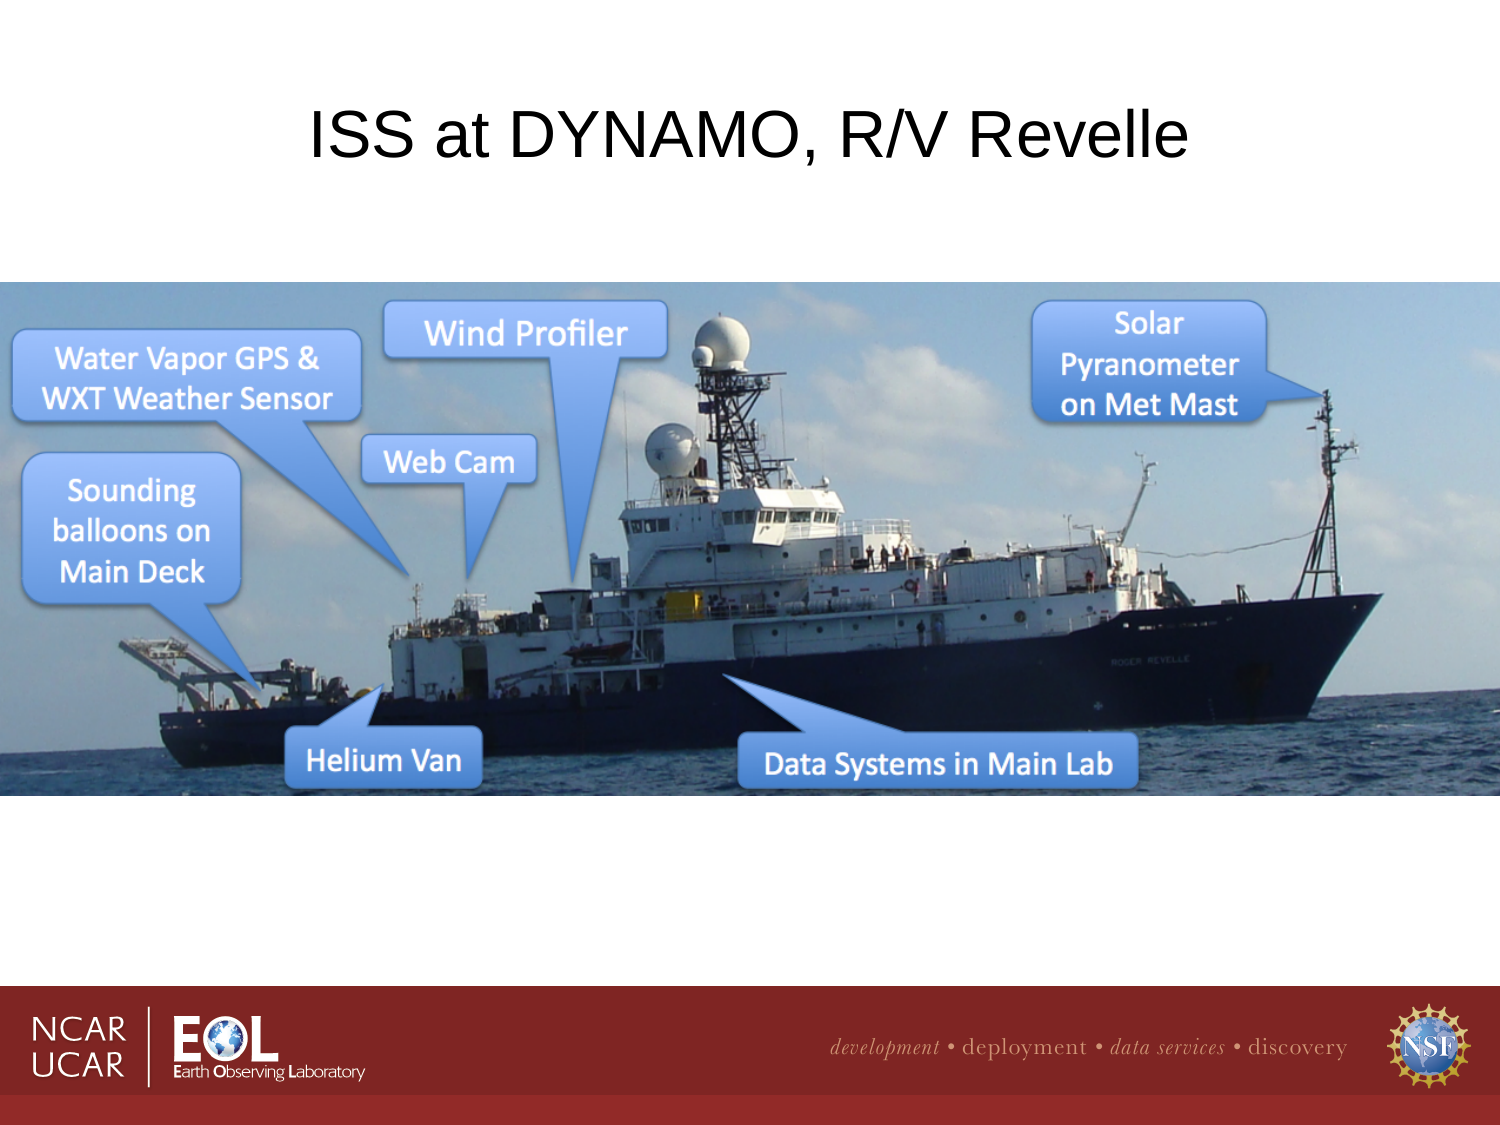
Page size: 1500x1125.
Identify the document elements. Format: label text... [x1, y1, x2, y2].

picture [0, 986, 1500, 1125]
text_box ISS at DYNAMO, R/V Revelle [127, 90, 1373, 180]
picture [0, 282, 1500, 796]
